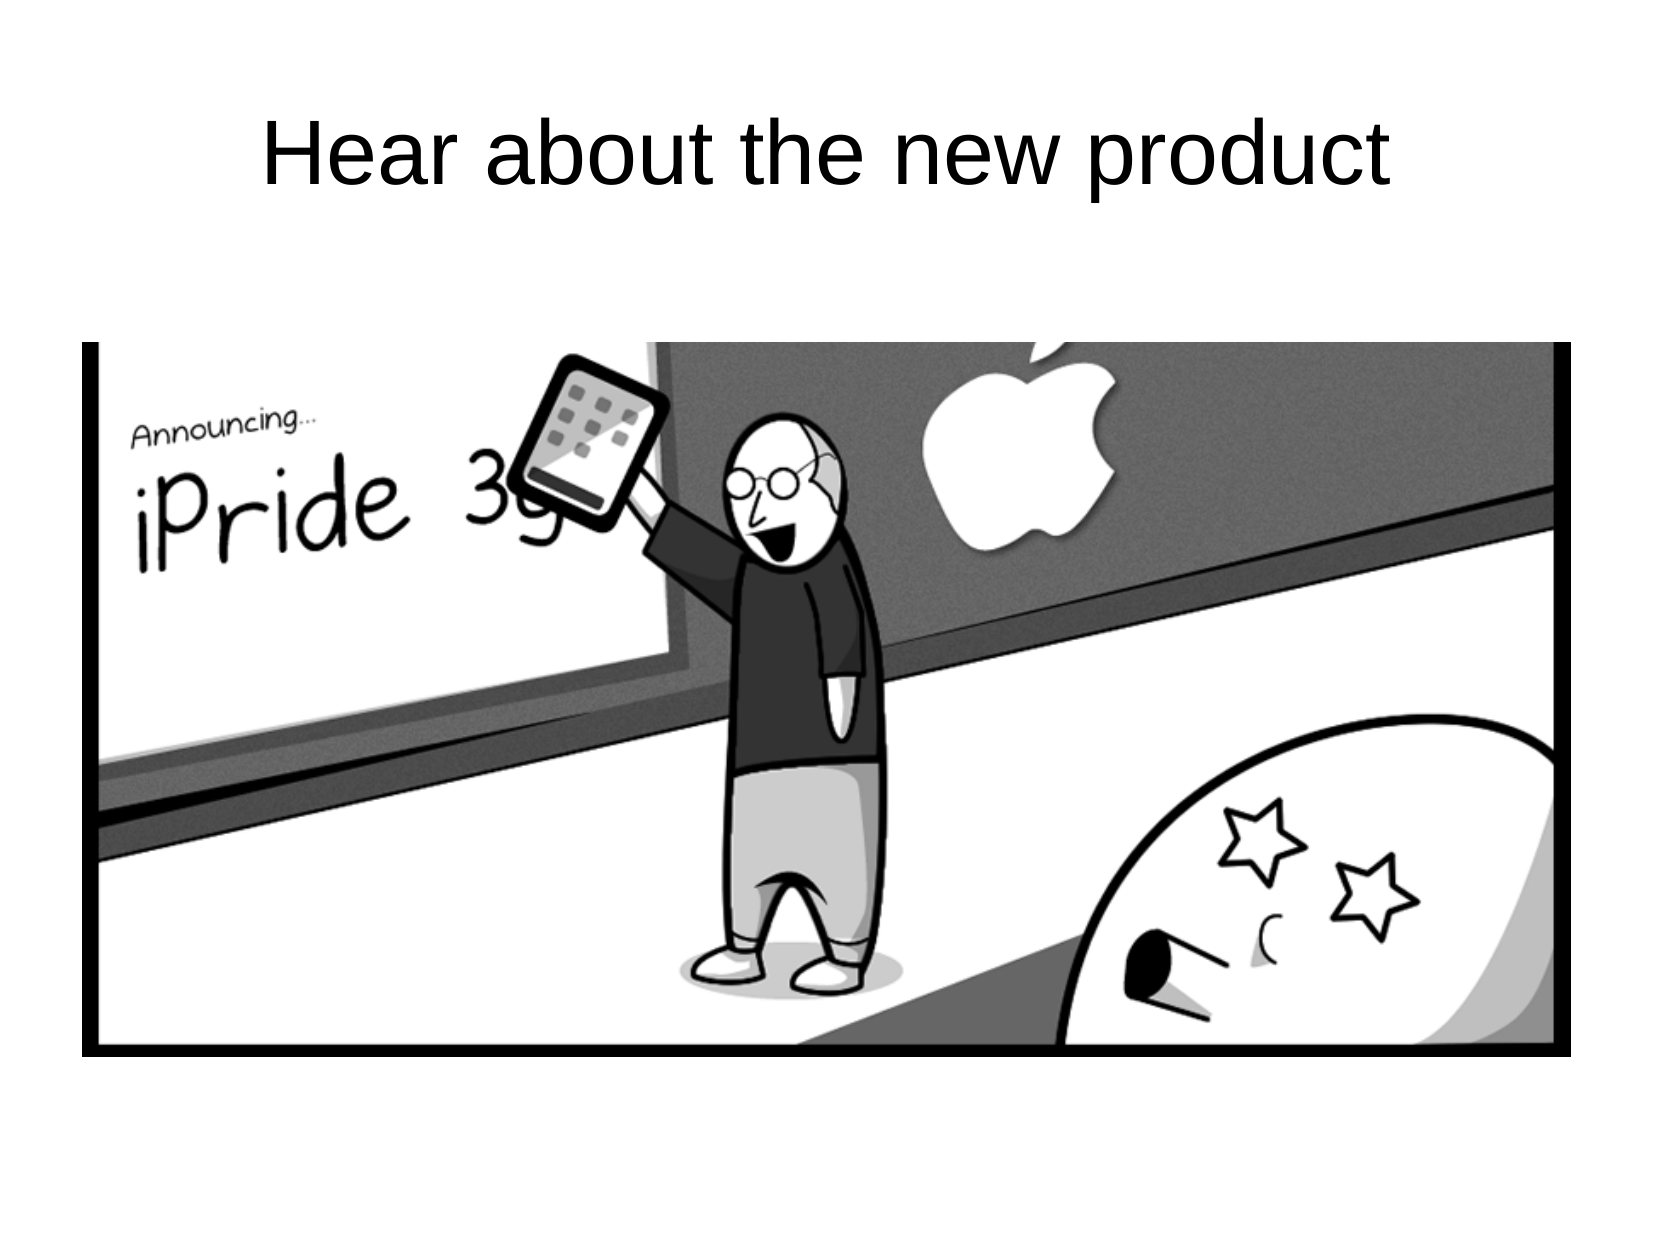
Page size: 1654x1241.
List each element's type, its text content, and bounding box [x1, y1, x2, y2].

picture [82, 342, 1571, 1057]
title Hear about the new product [82, 49, 1571, 257]
